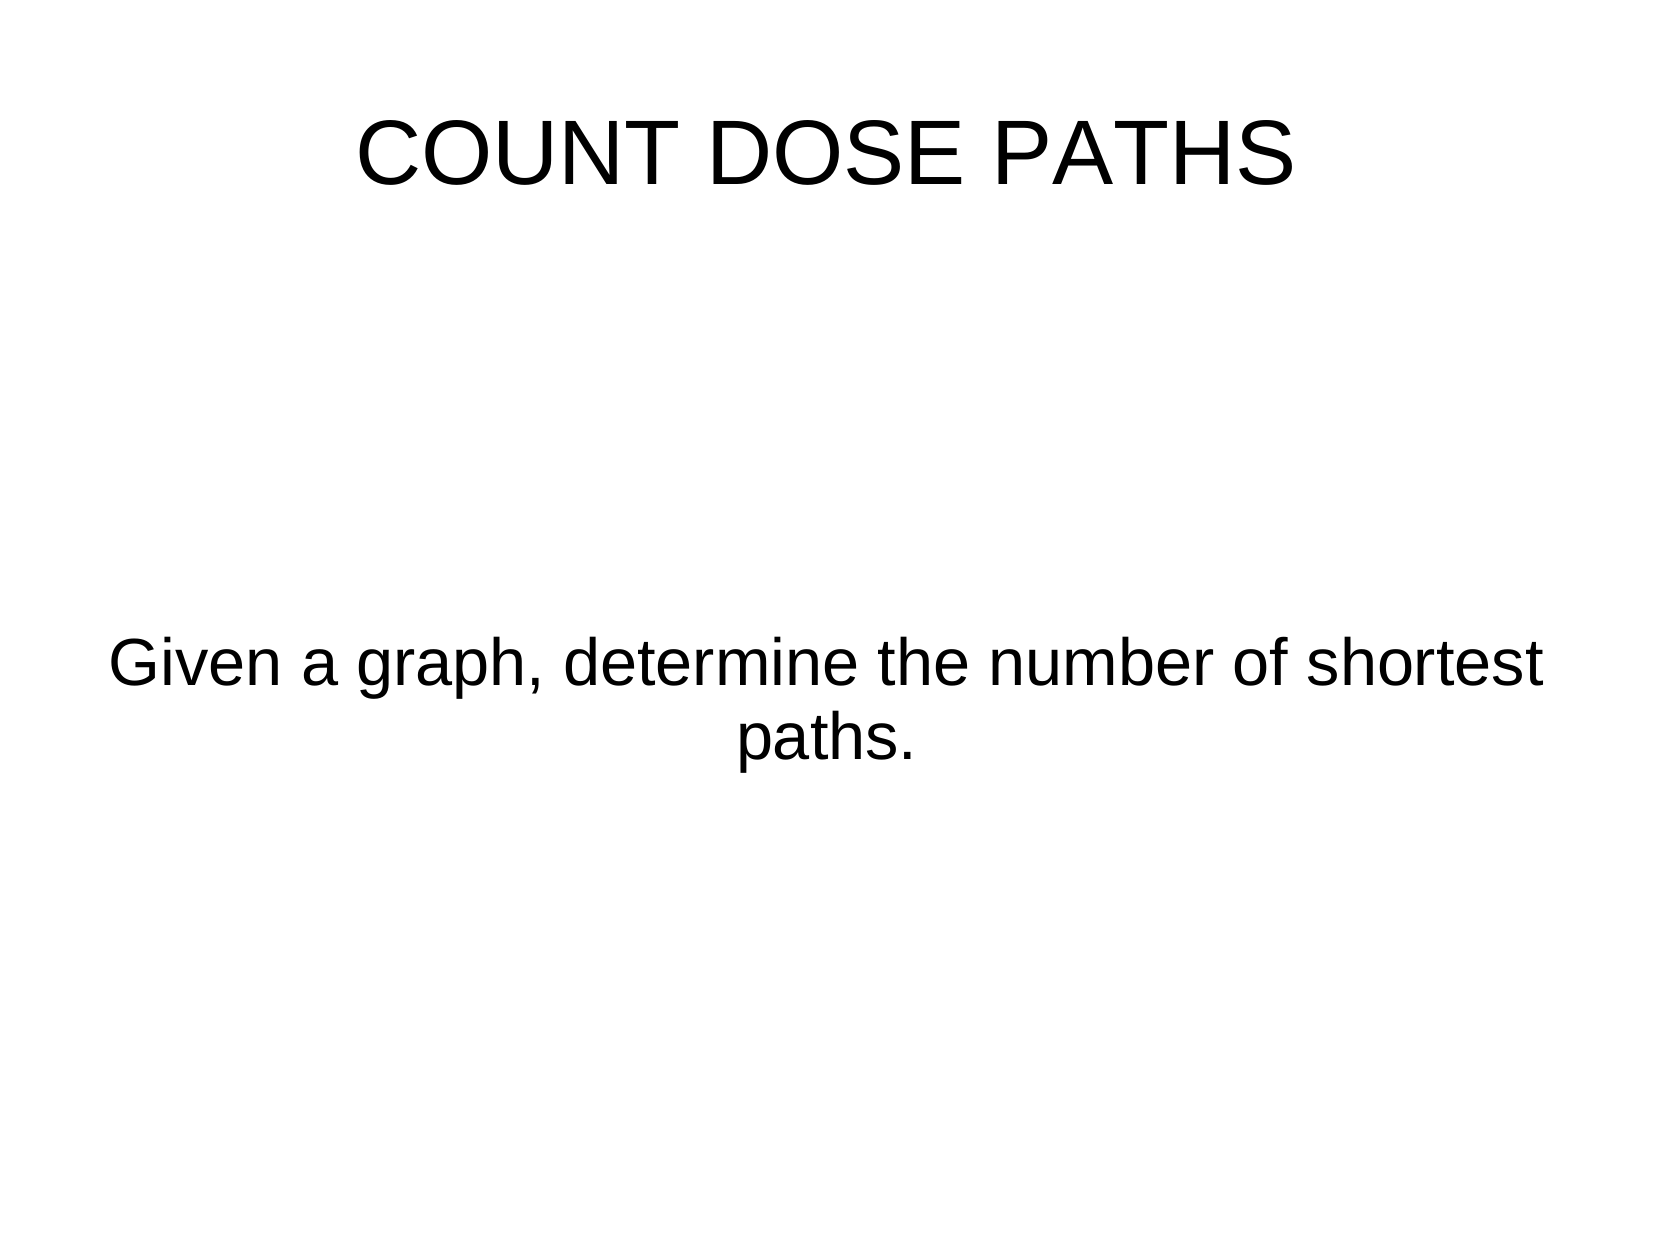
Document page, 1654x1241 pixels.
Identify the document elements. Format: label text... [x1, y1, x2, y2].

subtitle Given a graph, determine the number of shortest paths. [82, 297, 1571, 1102]
title COUNT DOSE PATHS [82, 56, 1571, 250]
